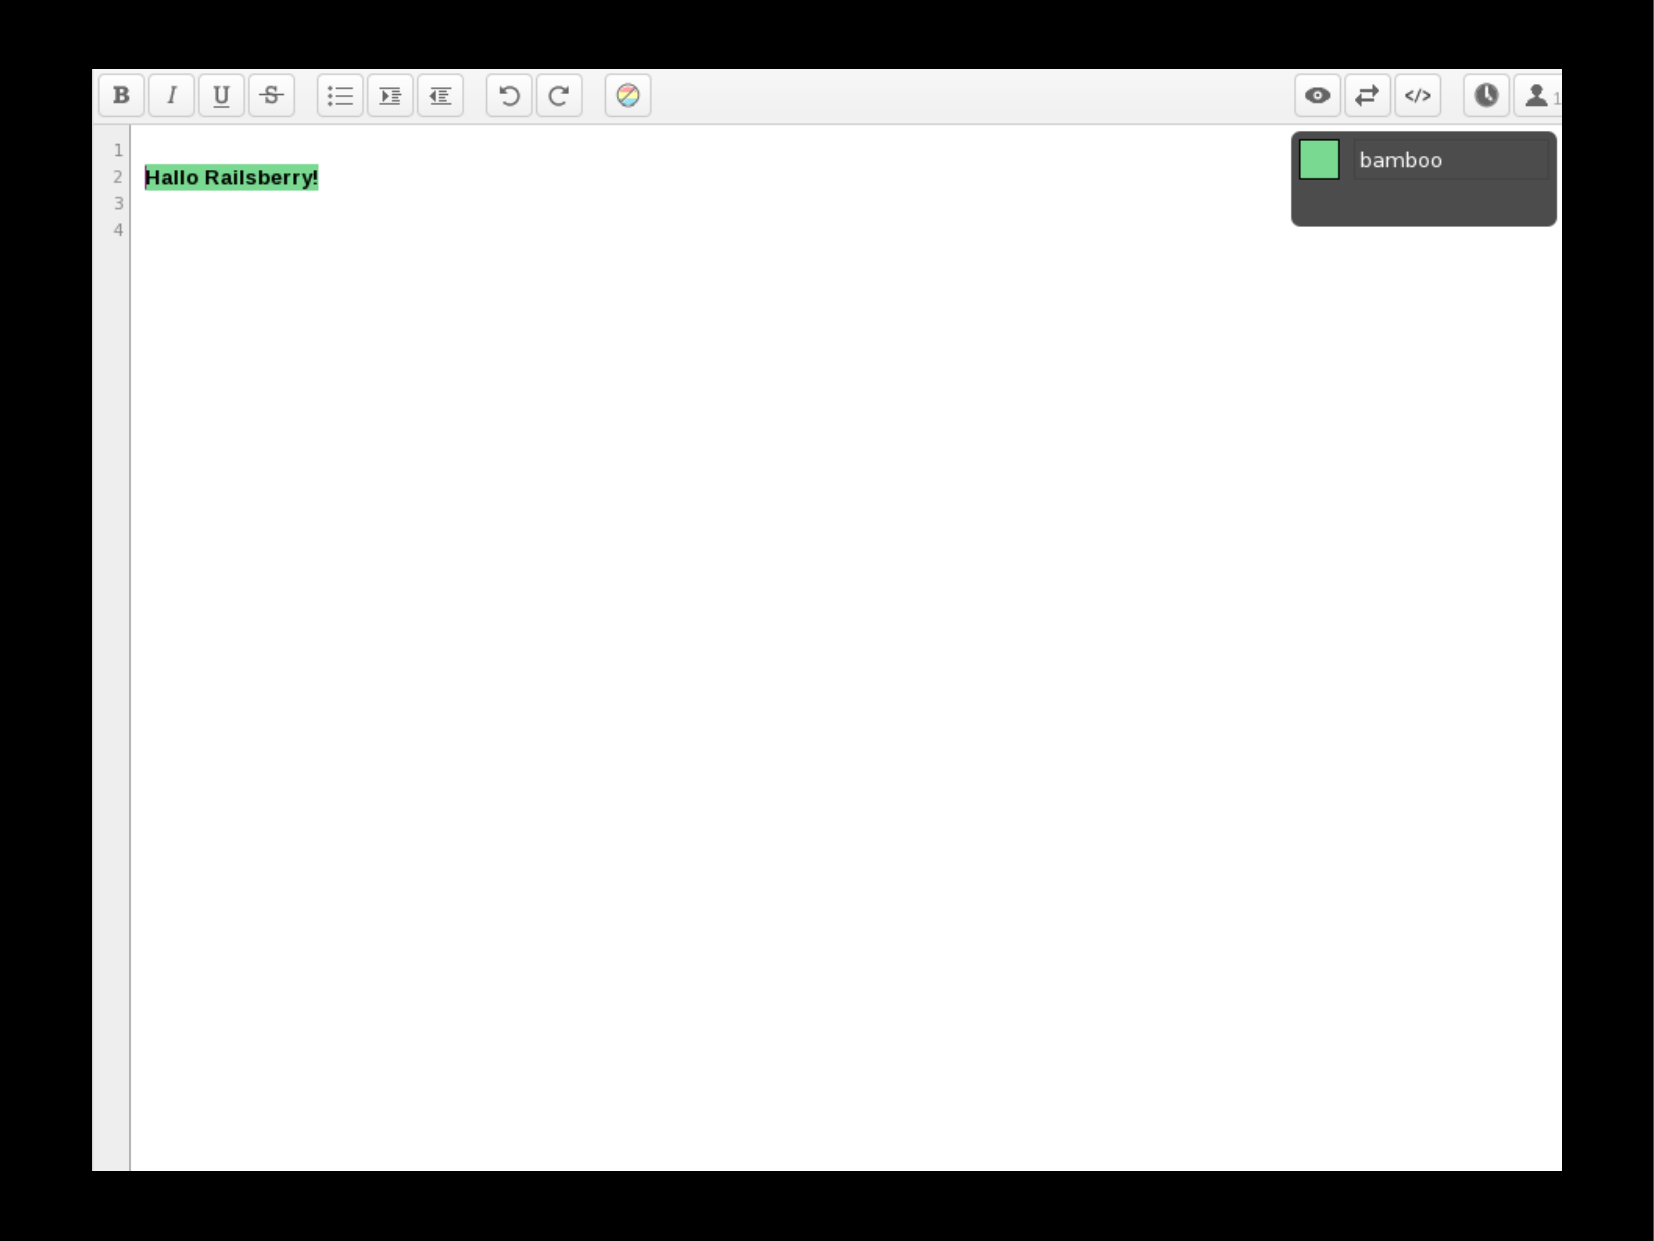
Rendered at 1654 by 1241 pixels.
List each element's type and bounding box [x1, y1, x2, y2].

picture [92, 69, 1562, 1171]
